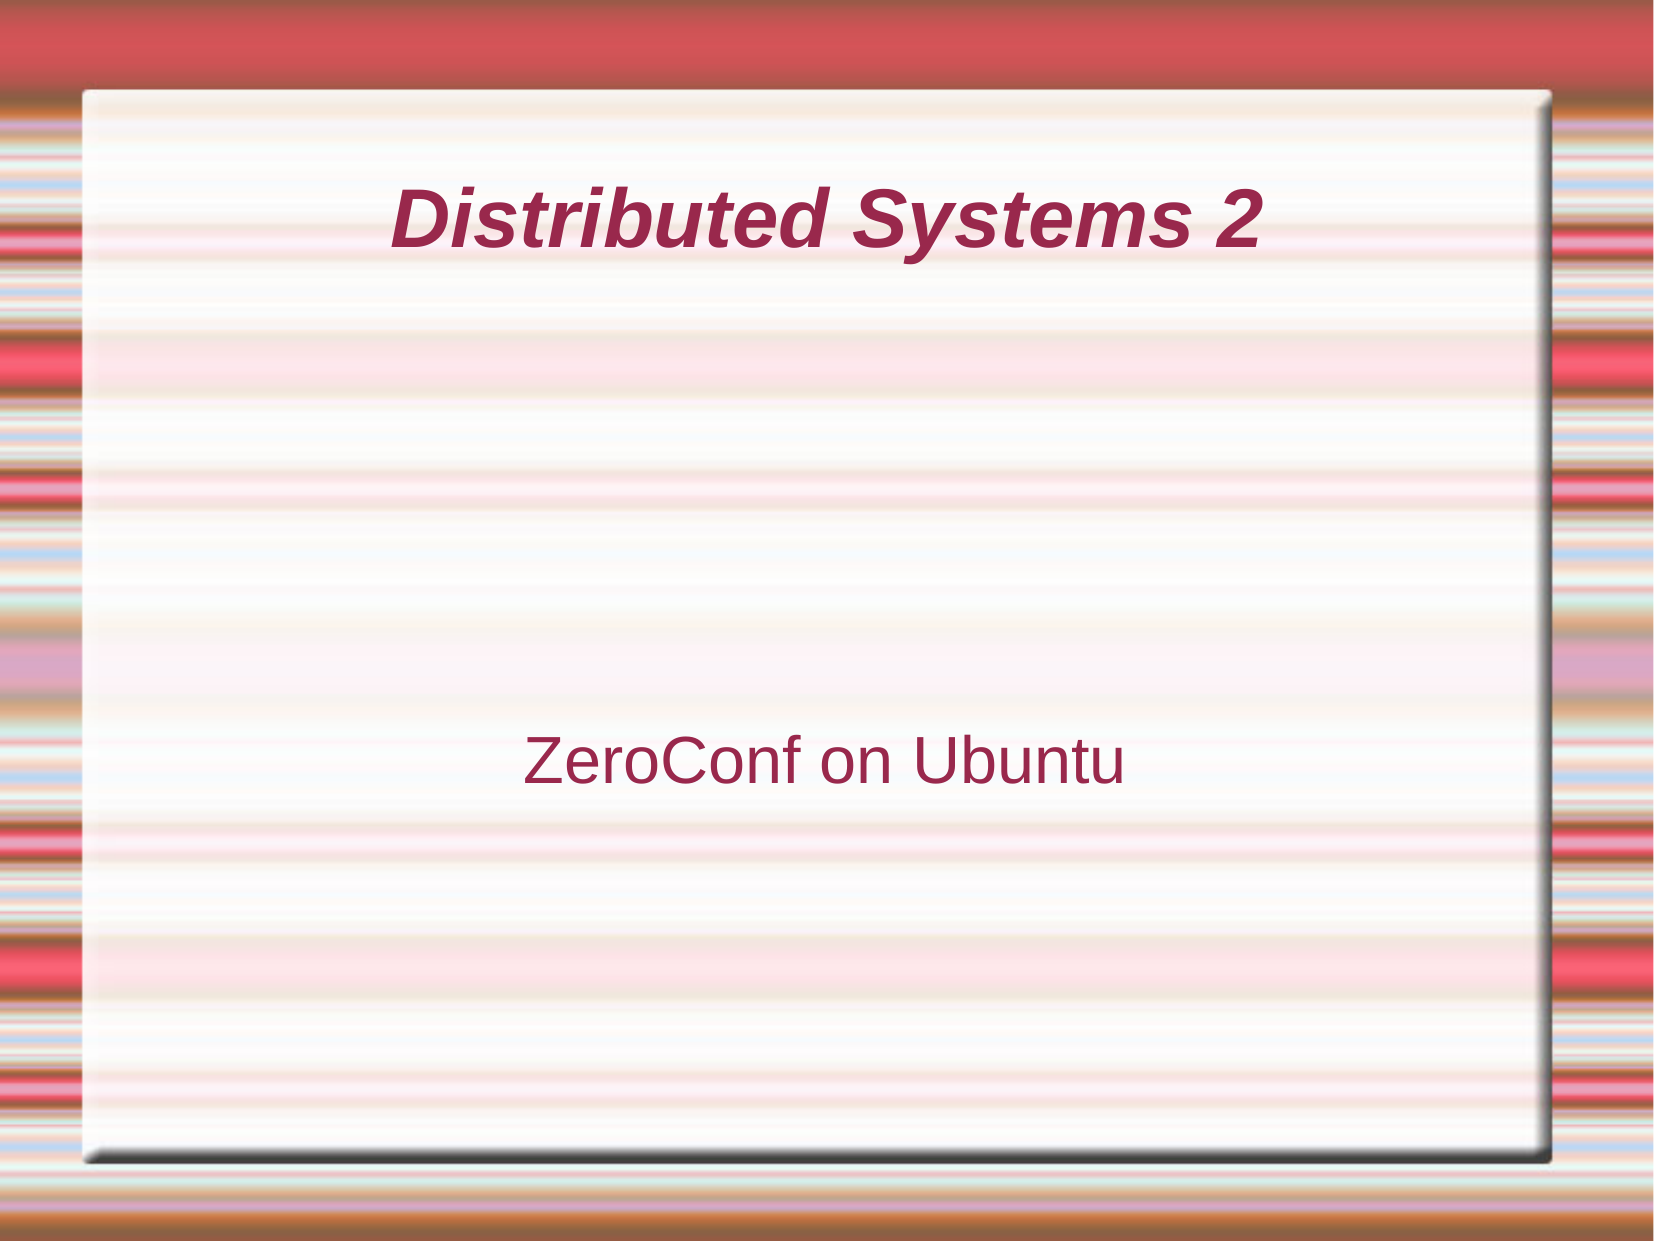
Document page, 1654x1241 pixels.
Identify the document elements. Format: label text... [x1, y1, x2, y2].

text_box ZeroConf on Ubuntu [134, 350, 1516, 1170]
title Distributed Systems 2 [121, 114, 1534, 322]
picture [0, 0, 1654, 1241]
